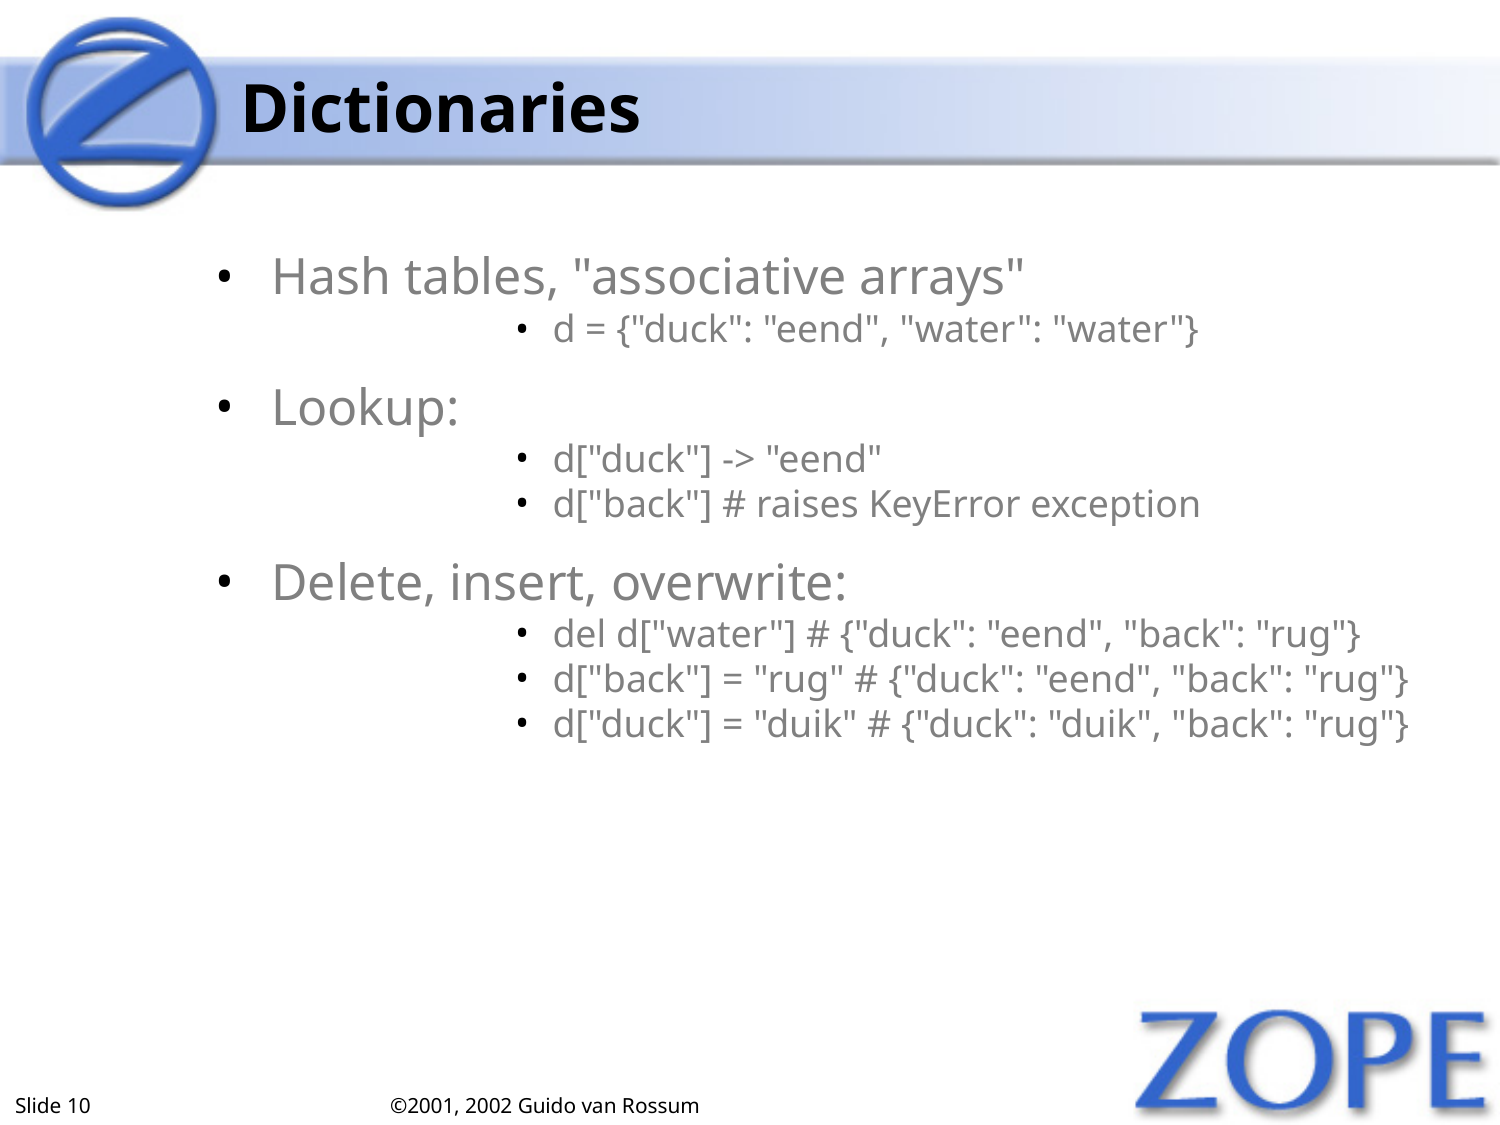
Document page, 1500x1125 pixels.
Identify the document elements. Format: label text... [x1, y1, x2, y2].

title Dictionaries [225, 50, 1467, 163]
list Hash tables, "associative arrays" d = {"duck": "eend", "water": "water"} Lookup: d["duck"] -> "eend" d["back"] # raises KeyError exception Delete, insert, overwrite: del d["water"] # {"duck": "eend", "back": "rug"} d["back"] = "rug" # {"duck": "eend", "back": "rug"} d["duck"] = "duik" # {"duck": "duik", "back": "rug"} [200, 237, 1438, 1001]
